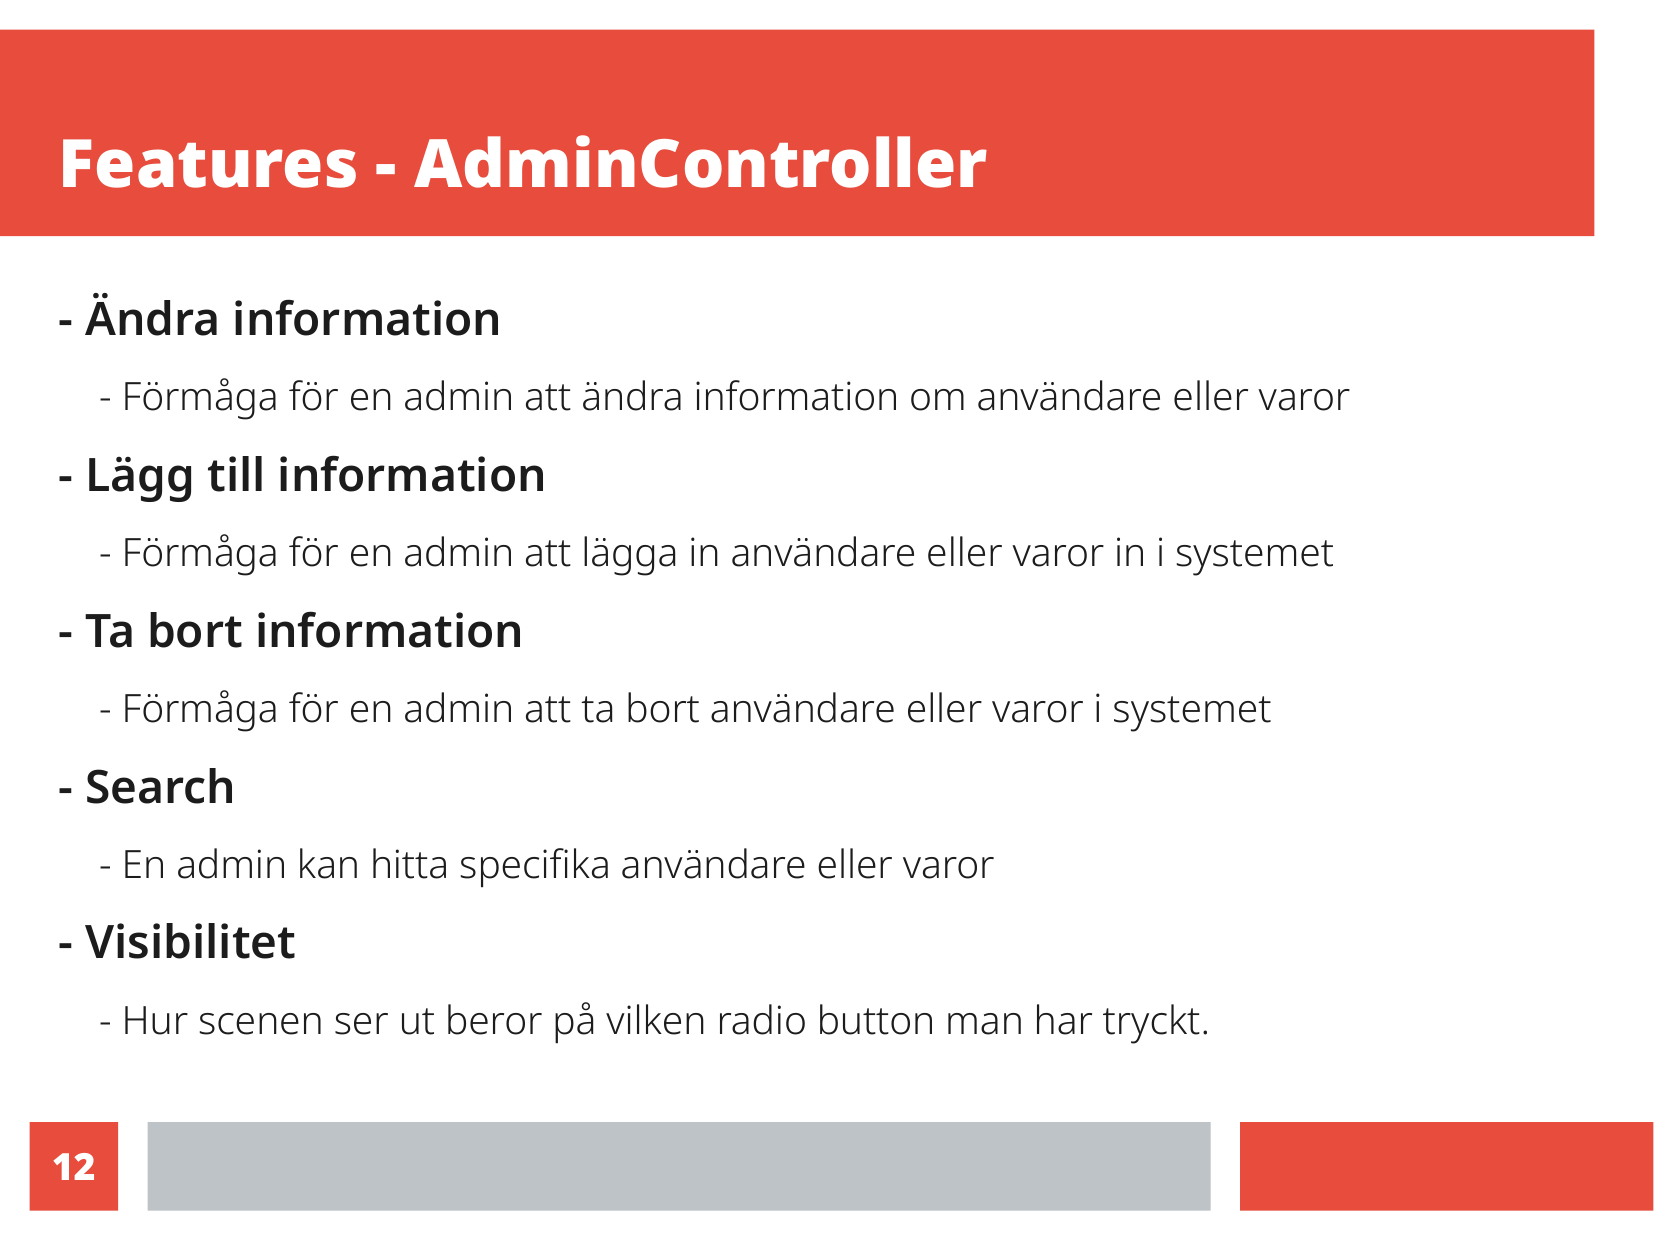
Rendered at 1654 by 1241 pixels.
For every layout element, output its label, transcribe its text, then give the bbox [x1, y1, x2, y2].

list - Ändra information - Förmåga för en admin att ändra information om användare eller varor - Lägg till information - Förmåga för en admin att lägga in användare eller varor in i systemet - Ta bort information - Förmåga för en admin att ta bort användare eller varor i systemet - Search - En admin kan hitta specifika användare eller varor - Visibilitet - Hur scenen ser ut beror på vilken radio button man har tryckt. [59, 286, 1565, 1055]
title Features - AdminController [59, 59, 1595, 207]
